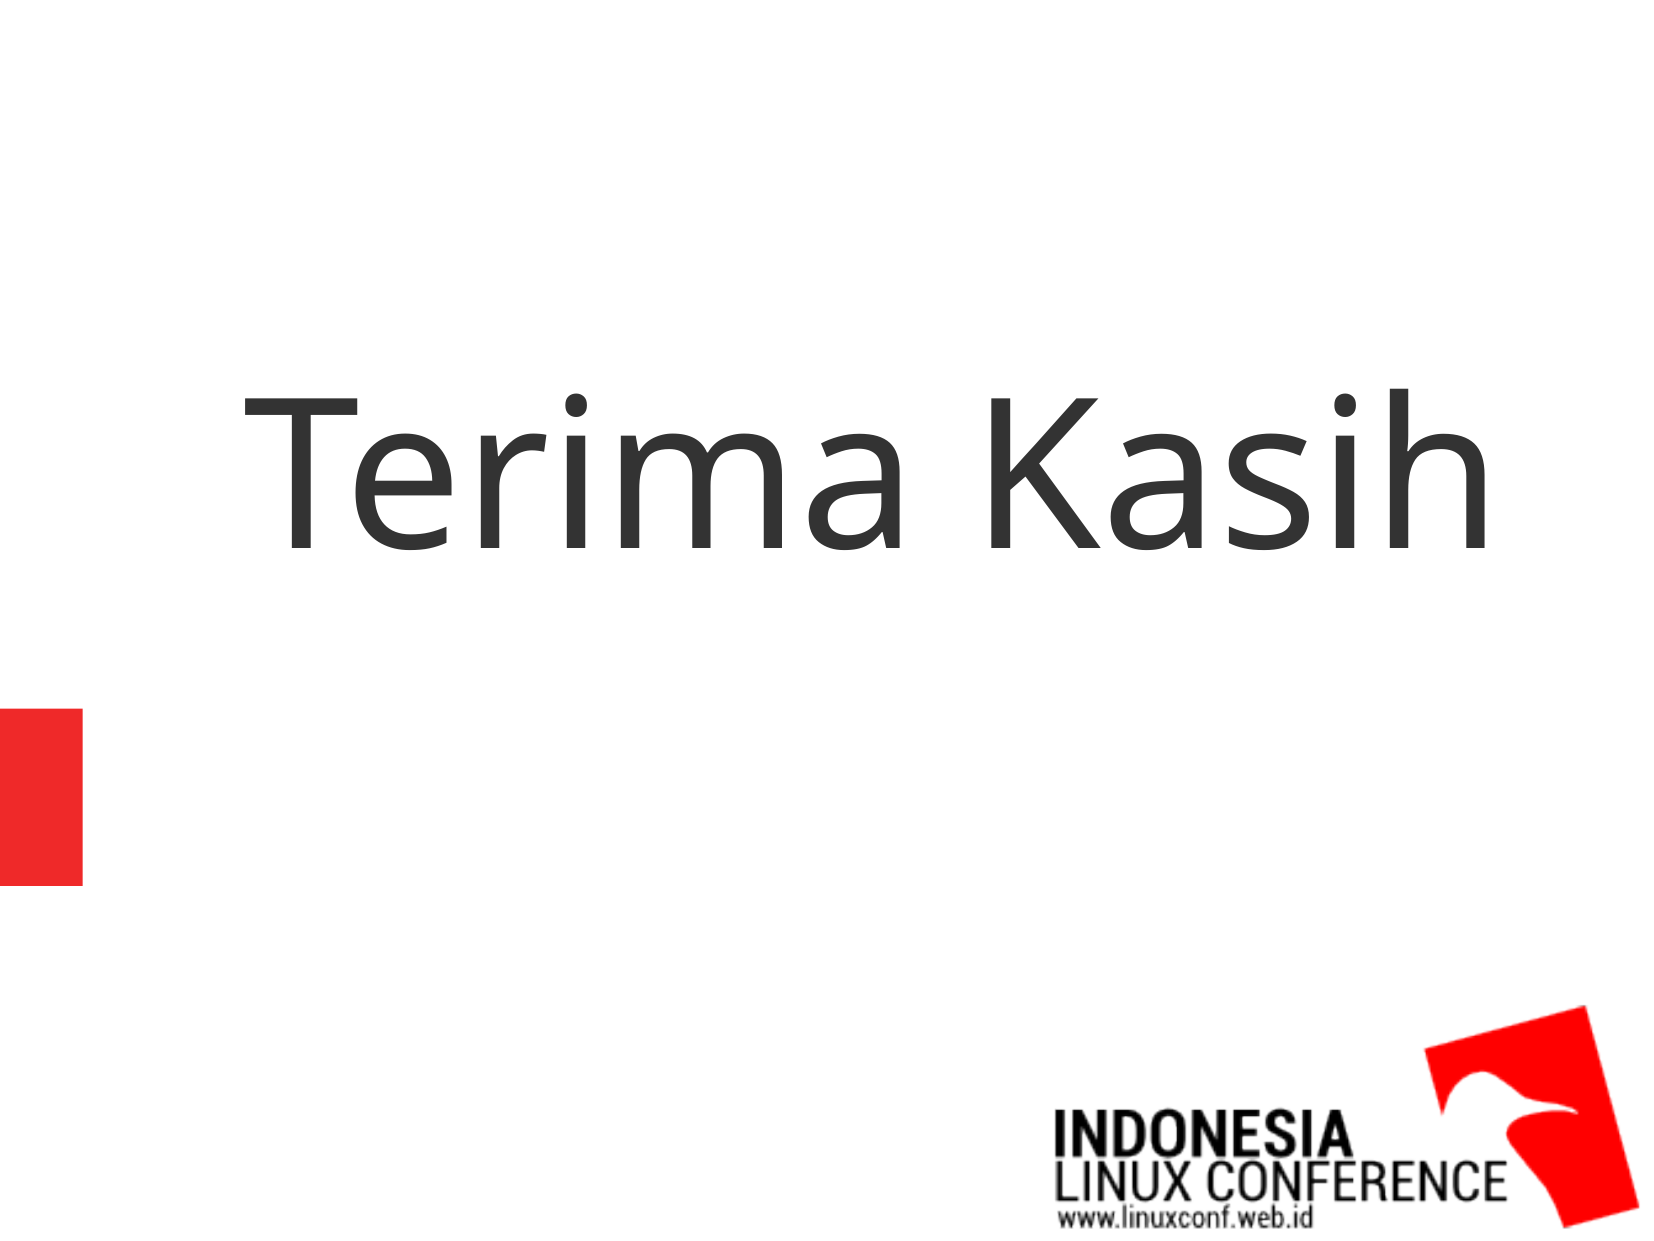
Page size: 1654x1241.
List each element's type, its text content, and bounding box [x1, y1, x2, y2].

list Terima Kasih [59, 324, 1595, 1152]
picture [1039, 994, 1654, 1241]
